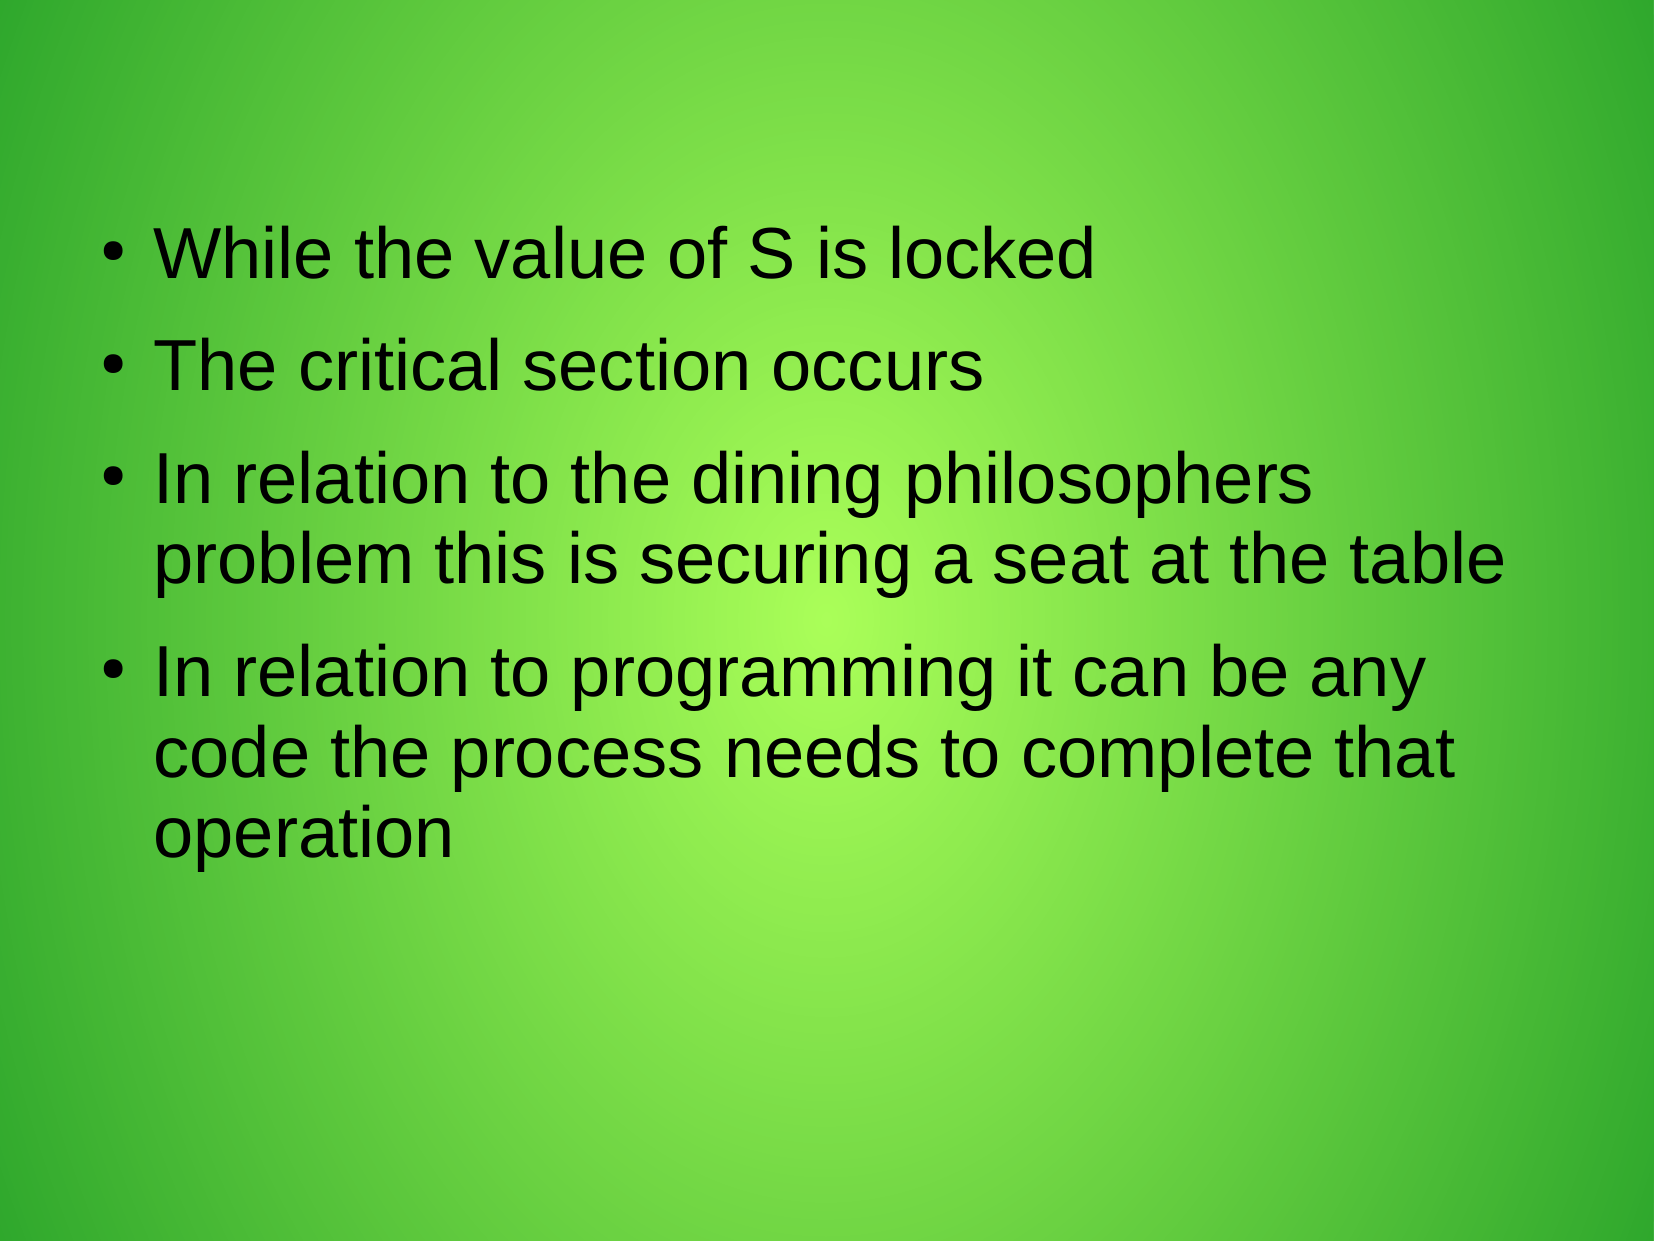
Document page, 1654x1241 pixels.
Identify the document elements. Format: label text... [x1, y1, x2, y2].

list While the value of S is locked The critical section occurs In relation to the dining philosophers problem this is securing a seat at the table In relation to programming it can be any code the process needs to complete that operation [82, 212, 1571, 1019]
